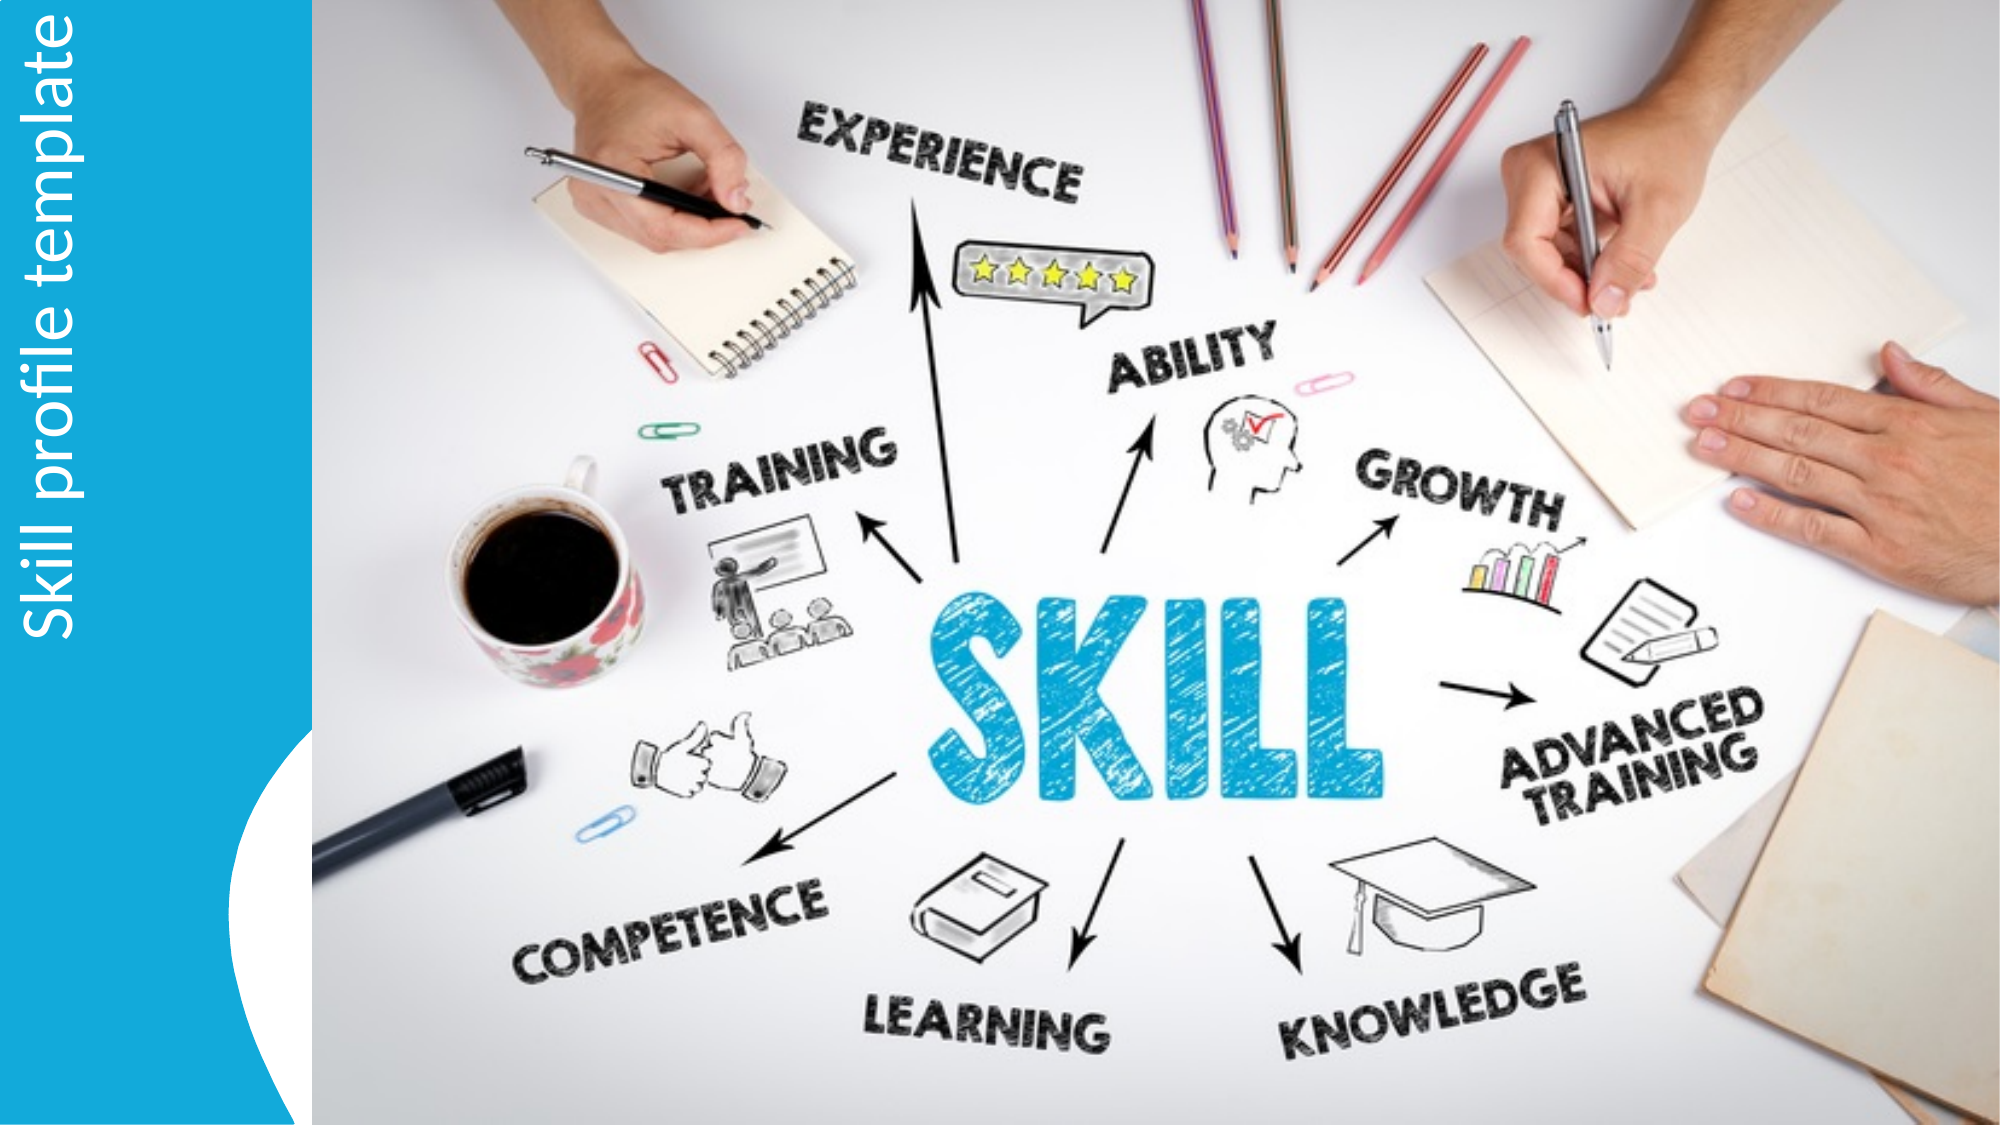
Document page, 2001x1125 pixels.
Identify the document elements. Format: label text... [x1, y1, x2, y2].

text_box Skill profile template [0, 0, 373, 888]
picture [312, 0, 2000, 1125]
